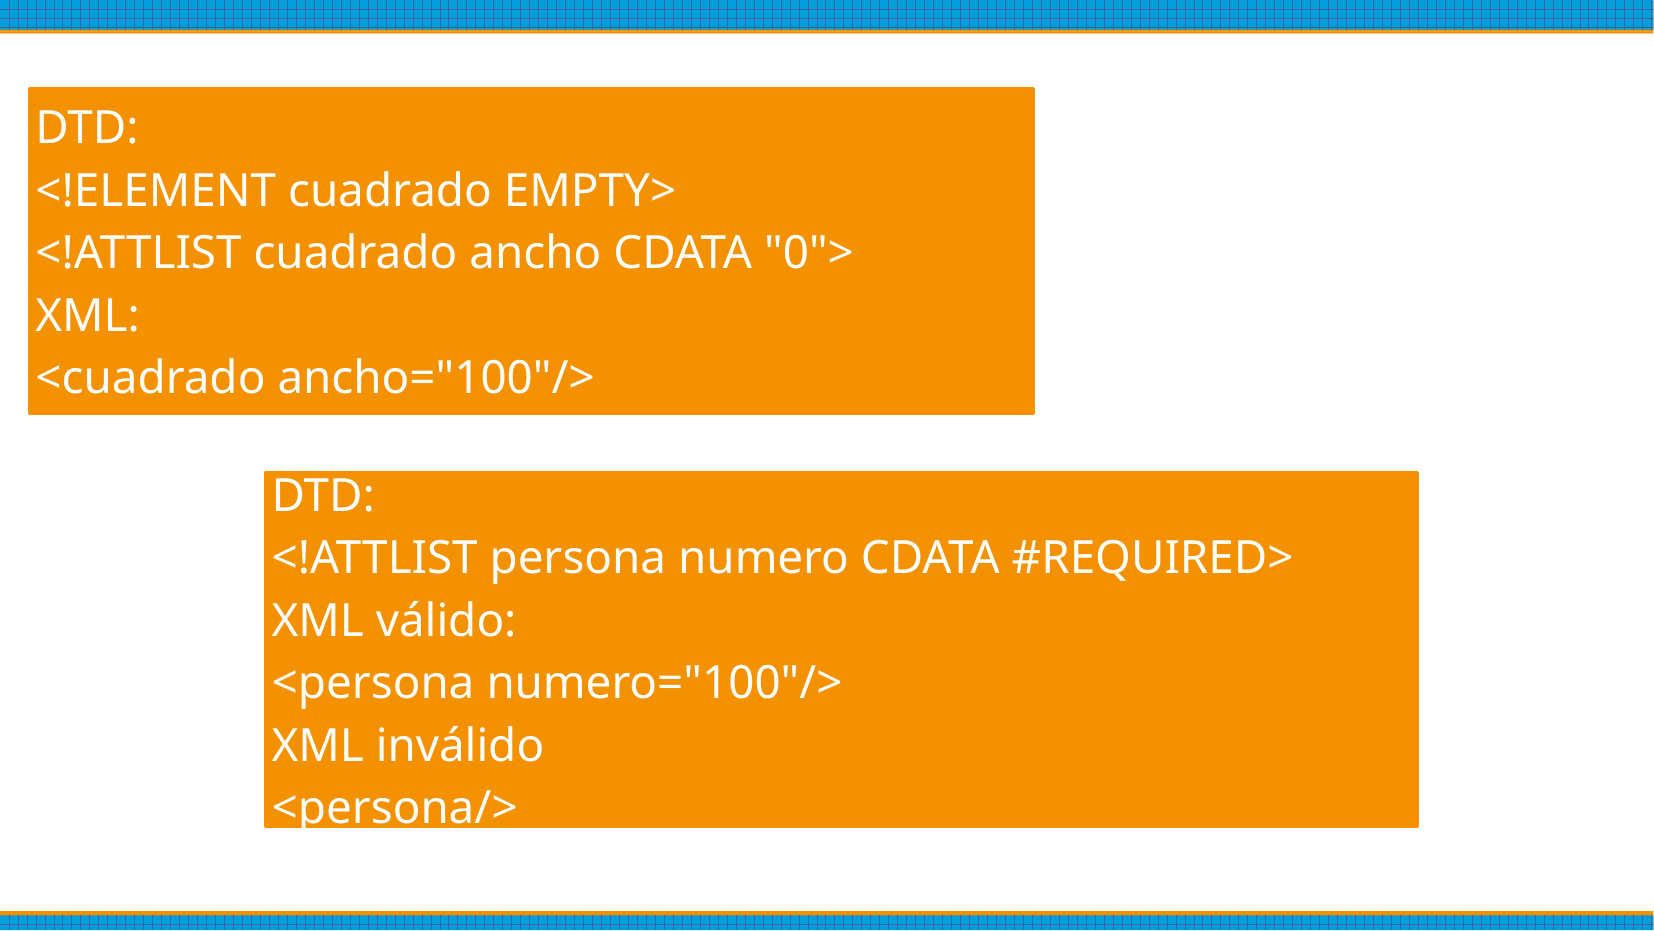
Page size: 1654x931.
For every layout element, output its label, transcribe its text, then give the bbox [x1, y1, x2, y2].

text_box DTD: <!ATTLIST persona numero CDATA #REQUIRED> XML válido: <persona numero="100"/> XML inválido <persona/> [265, 472, 1418, 827]
text_box DTD: <!ELEMENT cuadrado EMPTY> <!ATTLIST cuadrado ancho CDATA "0"> XML: <cuadrado ancho="100"/> [29, 88, 1034, 414]
